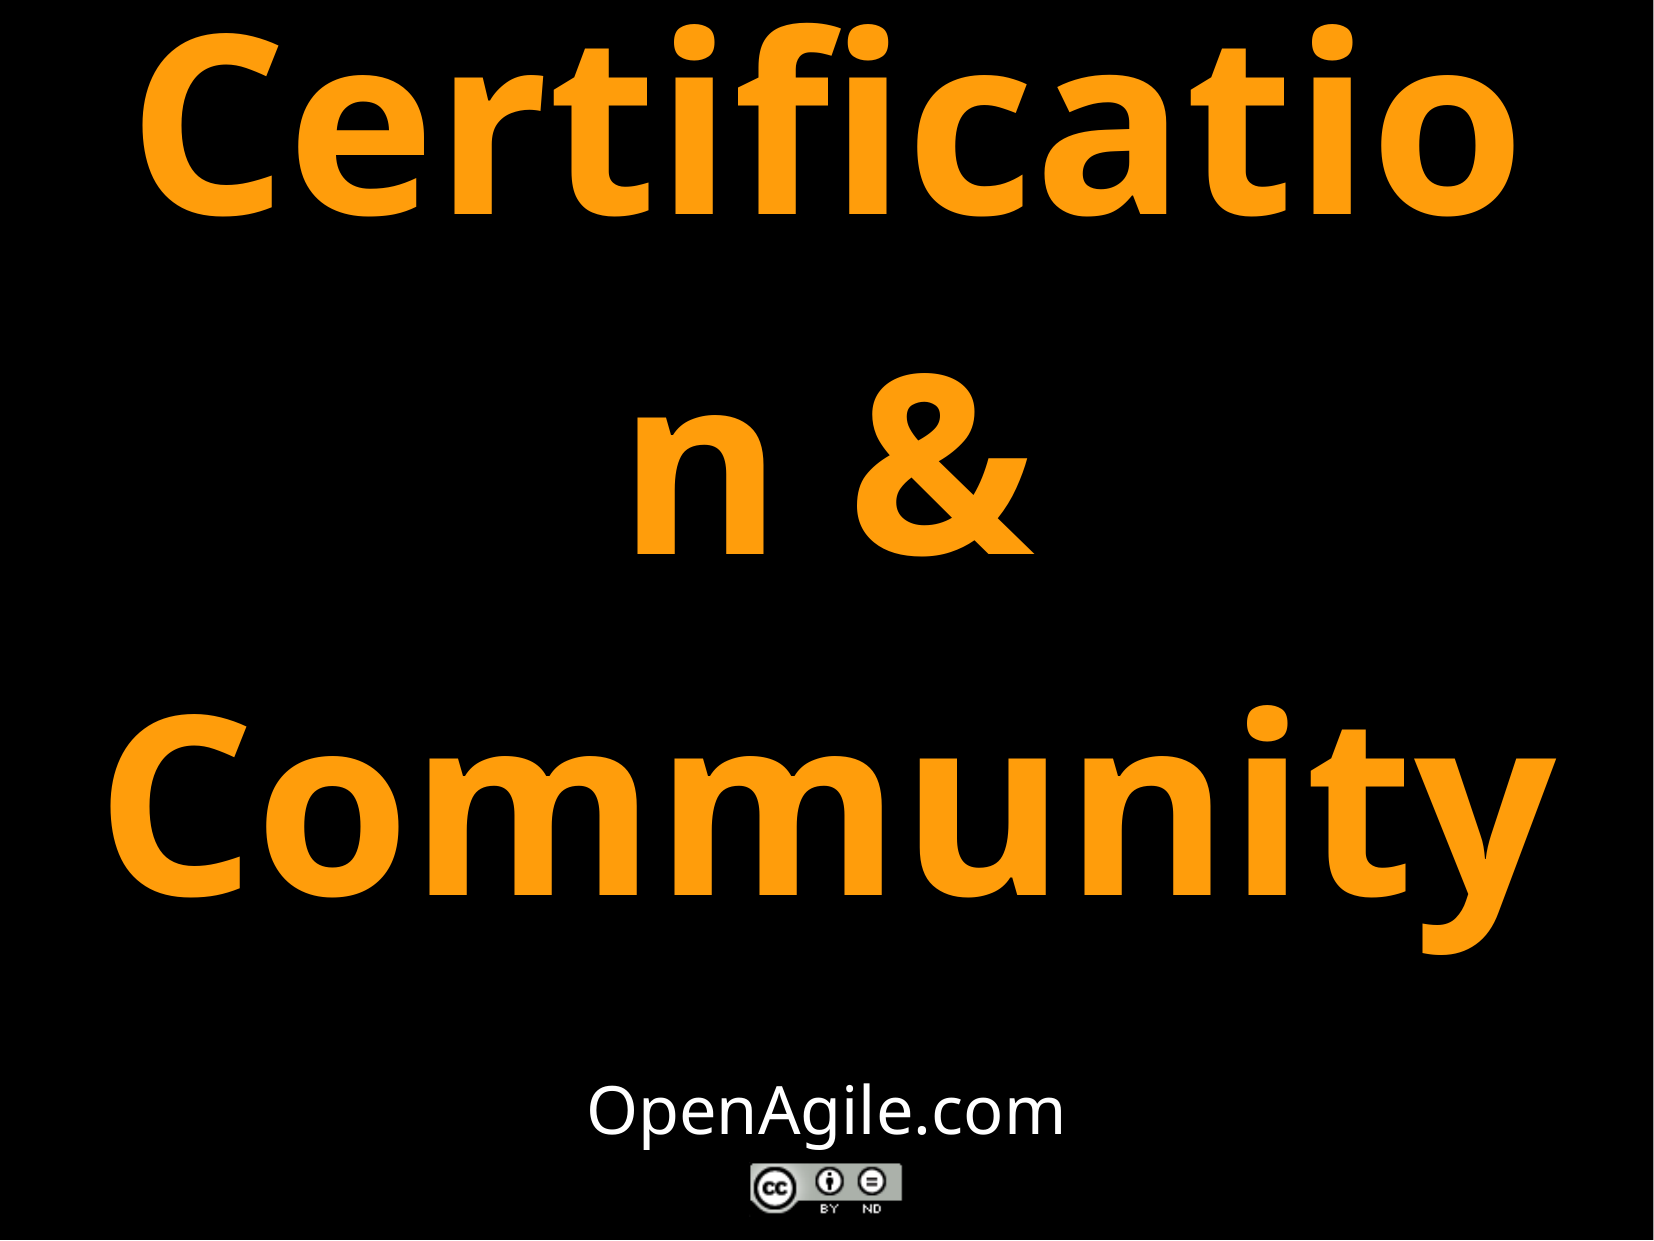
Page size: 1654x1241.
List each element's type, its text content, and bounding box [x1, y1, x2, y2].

title Certification & Community [59, 36, 1595, 879]
picture [749, 1162, 904, 1217]
